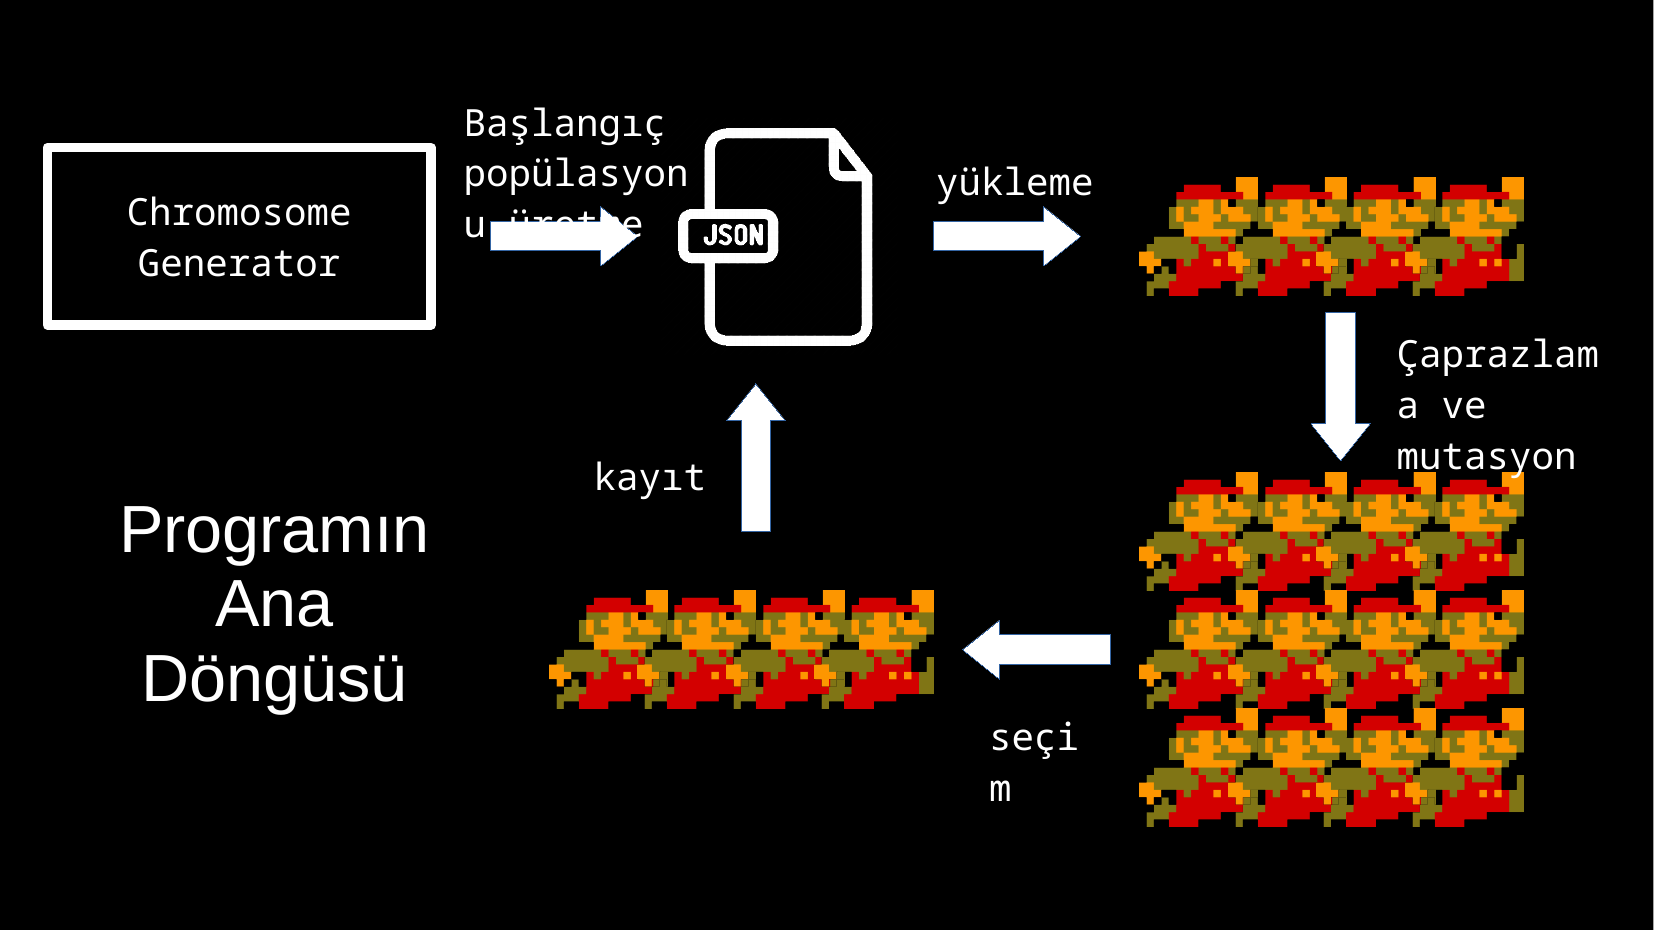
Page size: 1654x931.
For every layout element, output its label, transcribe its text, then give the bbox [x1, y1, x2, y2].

text_box [962, 620, 1111, 680]
picture [1139, 472, 1524, 827]
text_box Programın Ana Döngüsü [82, 484, 467, 751]
text_box yükleme [921, 147, 1128, 207]
text_box [933, 207, 1081, 266]
text_box [726, 383, 786, 532]
text_box kayıt [578, 442, 727, 502]
text_box [627, 228, 636, 235]
text_box seçim [974, 702, 1111, 798]
text_box Çaprazlama ve mutasyon [1381, 319, 1619, 461]
text_box [490, 225, 637, 266]
text_box Başlangıç popülasyonu üretme [448, 88, 715, 225]
picture [1139, 177, 1524, 296]
picture [549, 590, 934, 709]
text_box [514, 225, 524, 235]
text_box Chromosome Generator [47, 147, 432, 325]
picture [661, 118, 898, 355]
text_box [1311, 312, 1371, 461]
